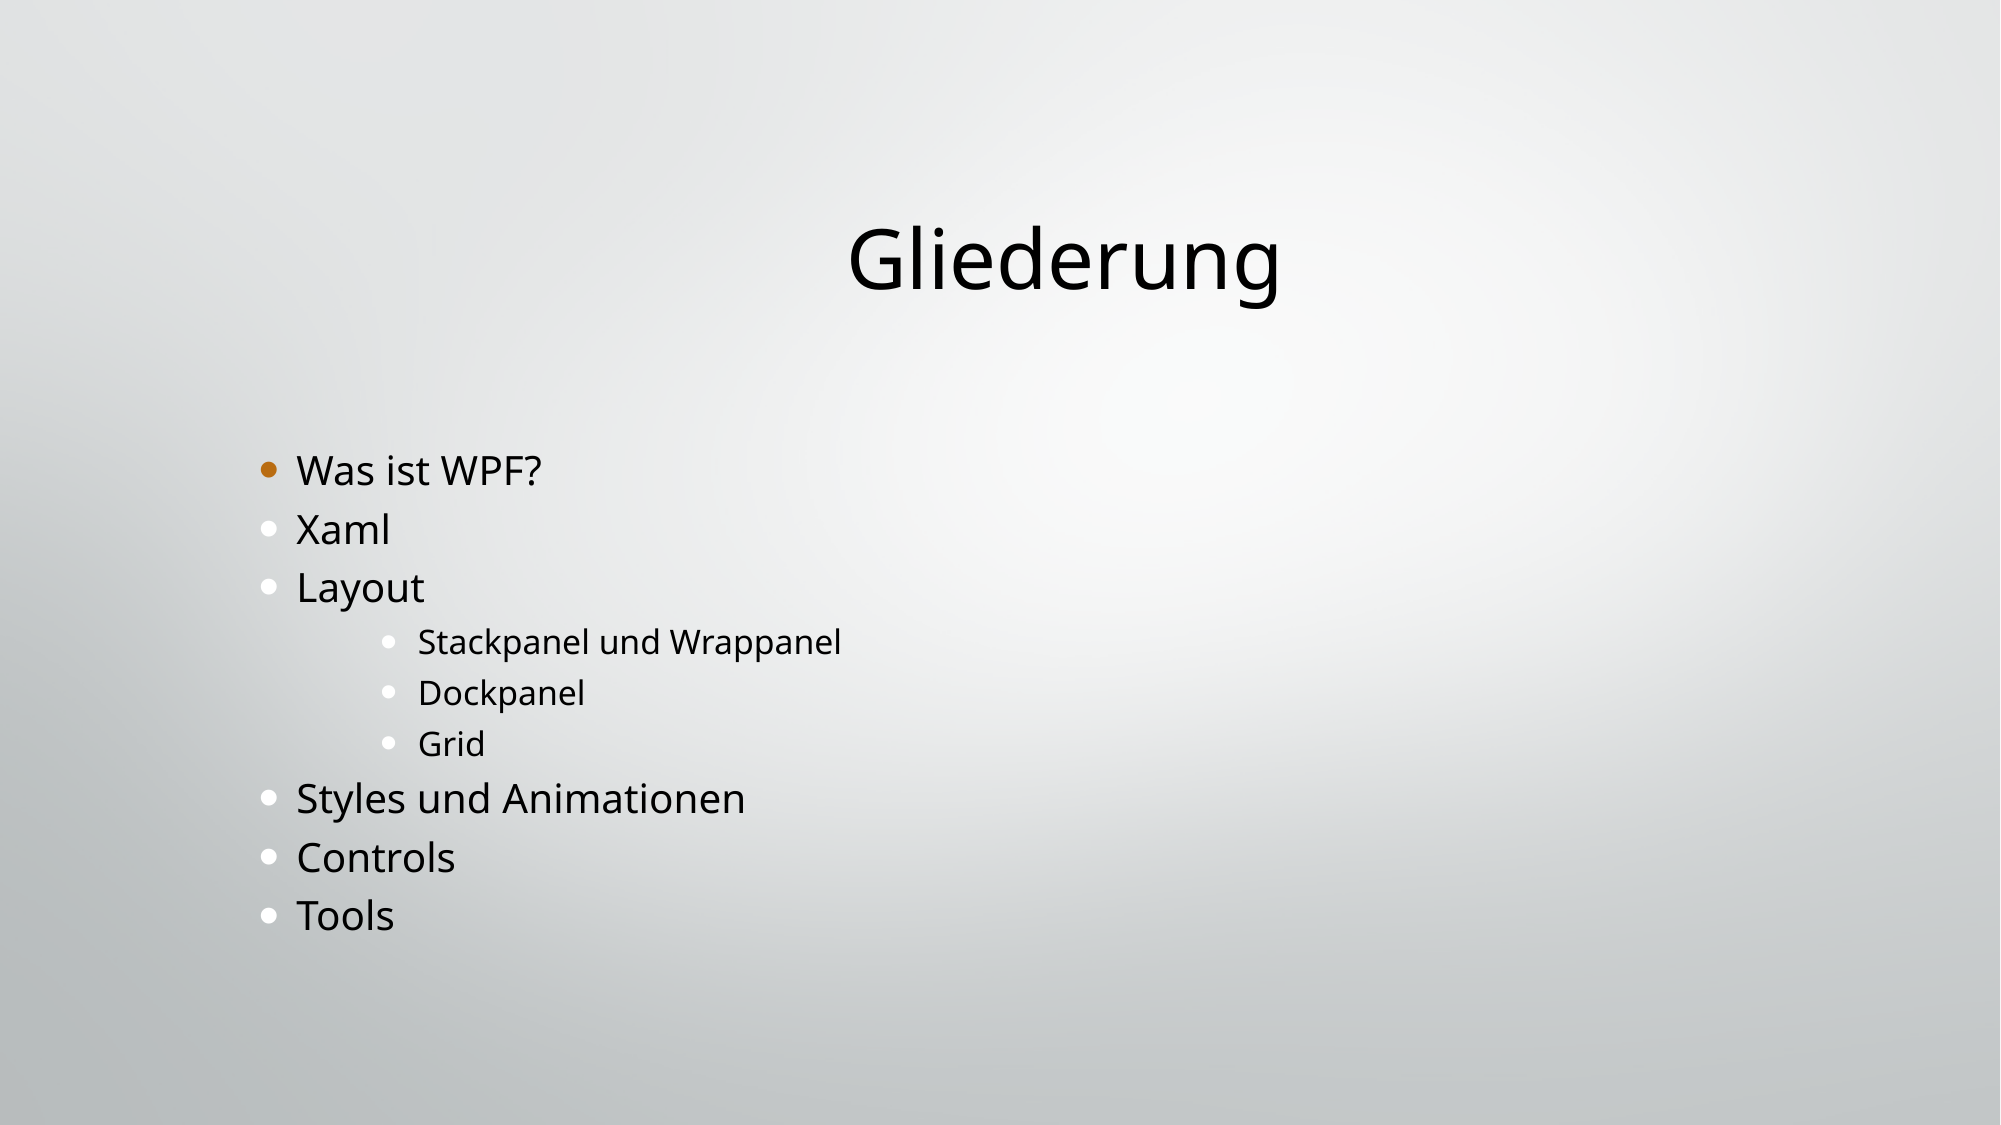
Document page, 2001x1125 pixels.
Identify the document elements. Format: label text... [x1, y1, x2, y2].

list Was ist WPF? Xaml Layout Stackpanel und Wrappanel Dockpanel Grid Styles und Animationen Controls Tools [243, 437, 1887, 950]
picture [0, 0, 2001, 1125]
title Gliederung [243, 112, 1887, 400]
